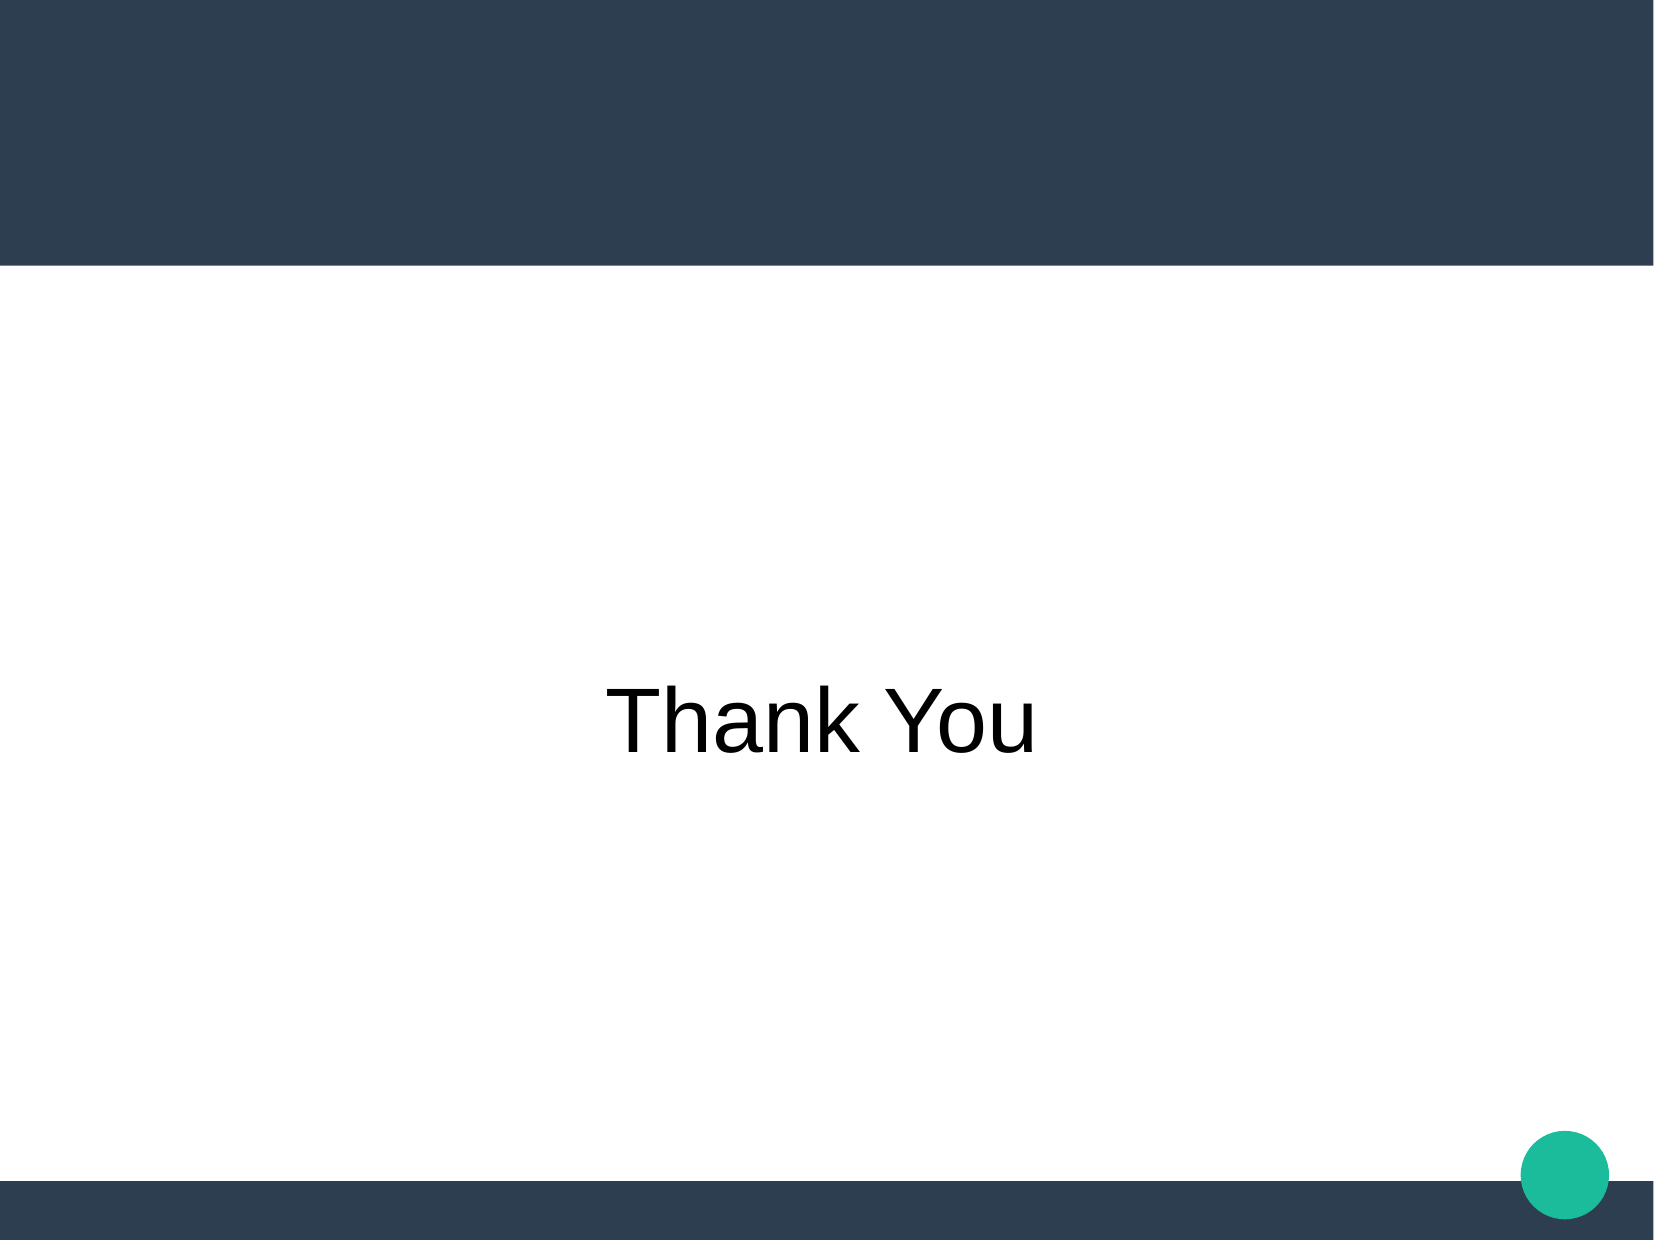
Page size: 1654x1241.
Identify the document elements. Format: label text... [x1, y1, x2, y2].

text_box Thank You [54, 351, 1590, 1080]
